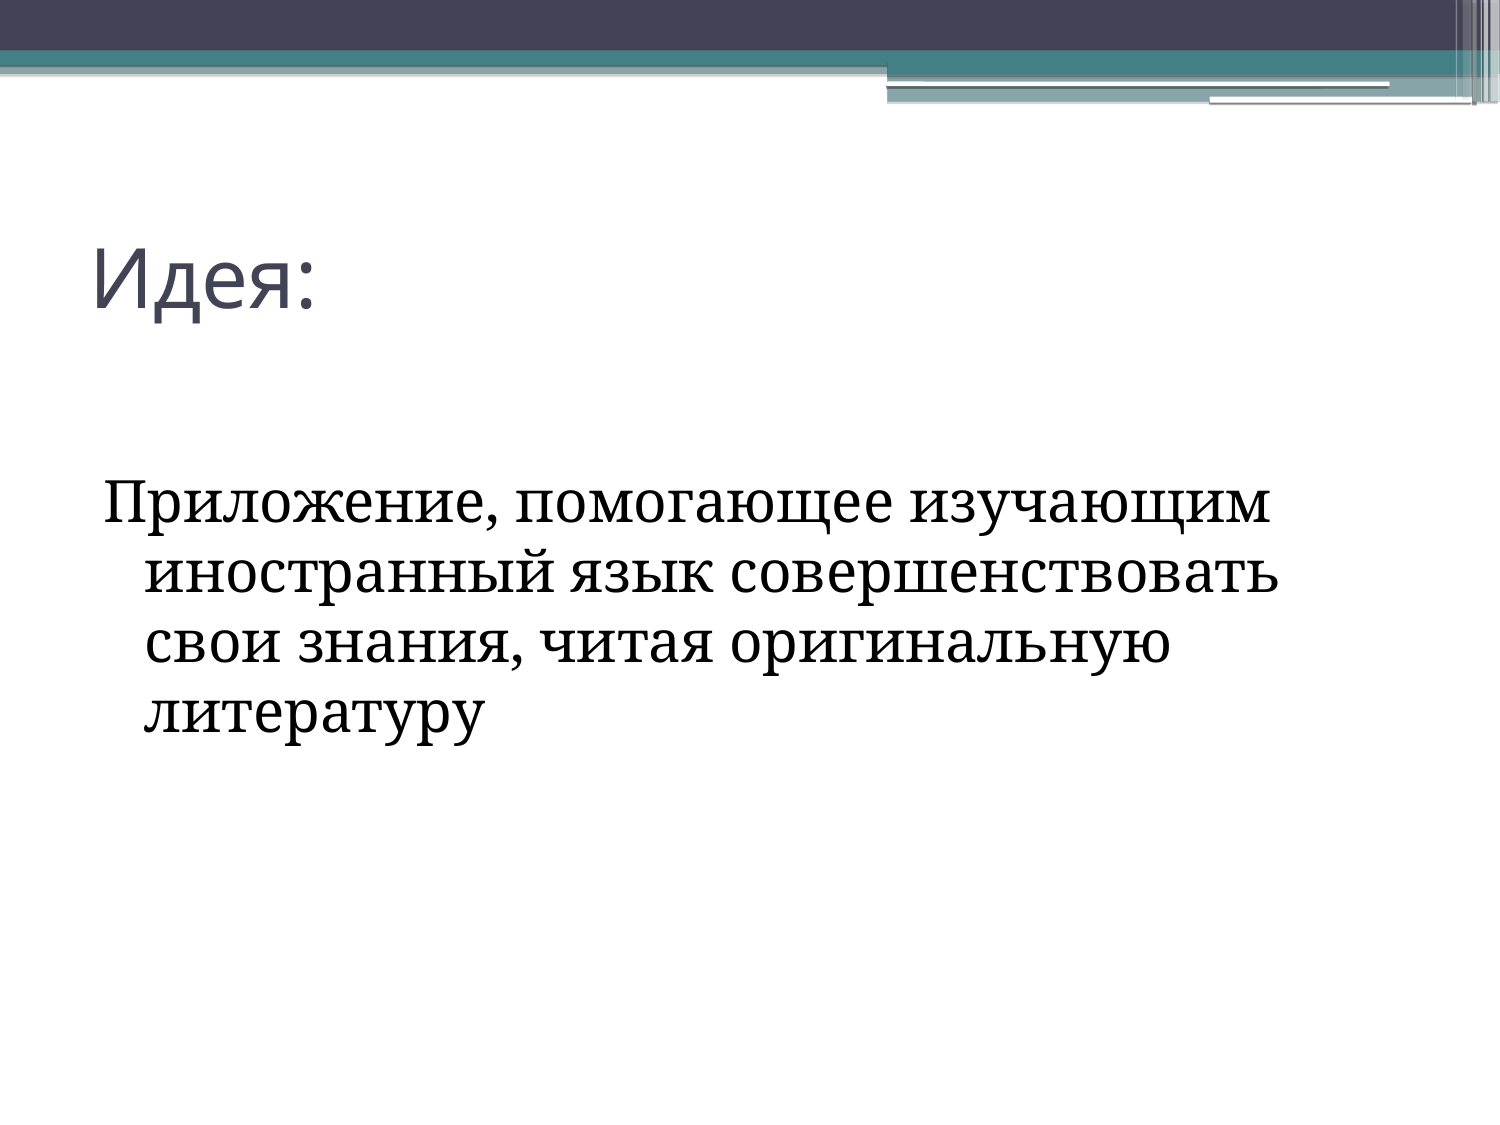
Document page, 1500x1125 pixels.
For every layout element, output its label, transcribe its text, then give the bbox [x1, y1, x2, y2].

title Идея: [75, 187, 1425, 363]
list Приложение, помогающее изучающим иностранный язык совершенствовать свои знания, читая оригинальную литературу [70, 457, 1421, 967]
